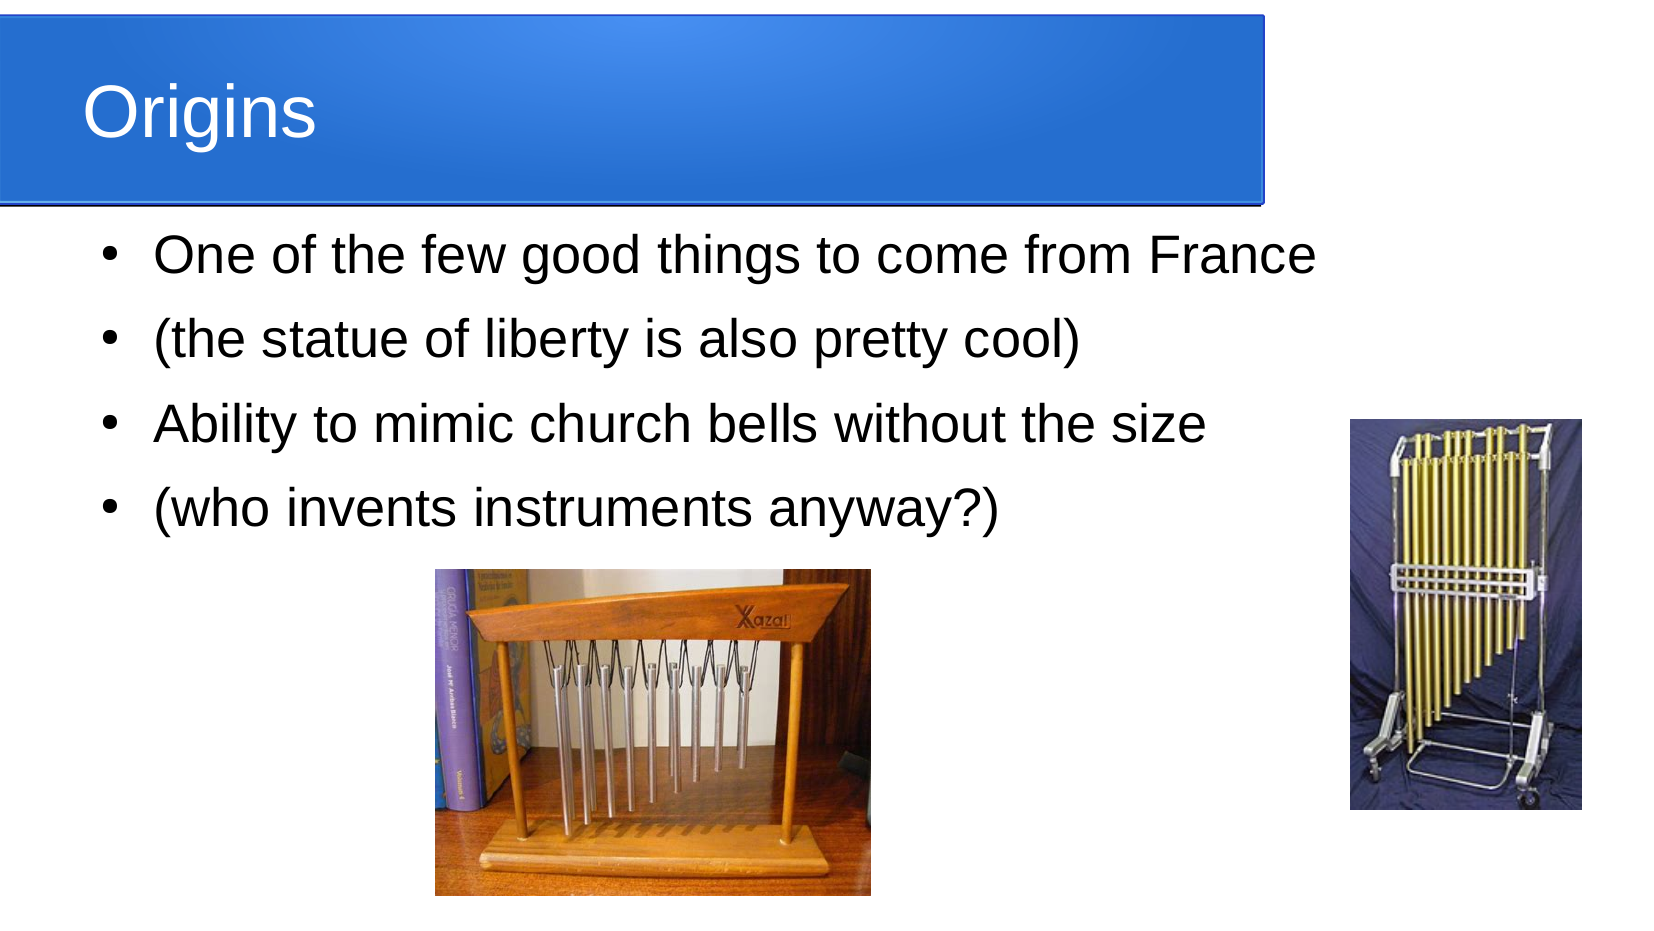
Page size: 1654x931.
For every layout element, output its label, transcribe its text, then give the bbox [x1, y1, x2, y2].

title Origins [82, 35, 1235, 189]
picture [435, 569, 871, 896]
list One of the few good things to come from France (the statue of liberty is also pretty cool) Ability to mimic church bells without the size (who invents instruments anyway?) [82, 224, 1571, 764]
picture [1350, 419, 1582, 811]
